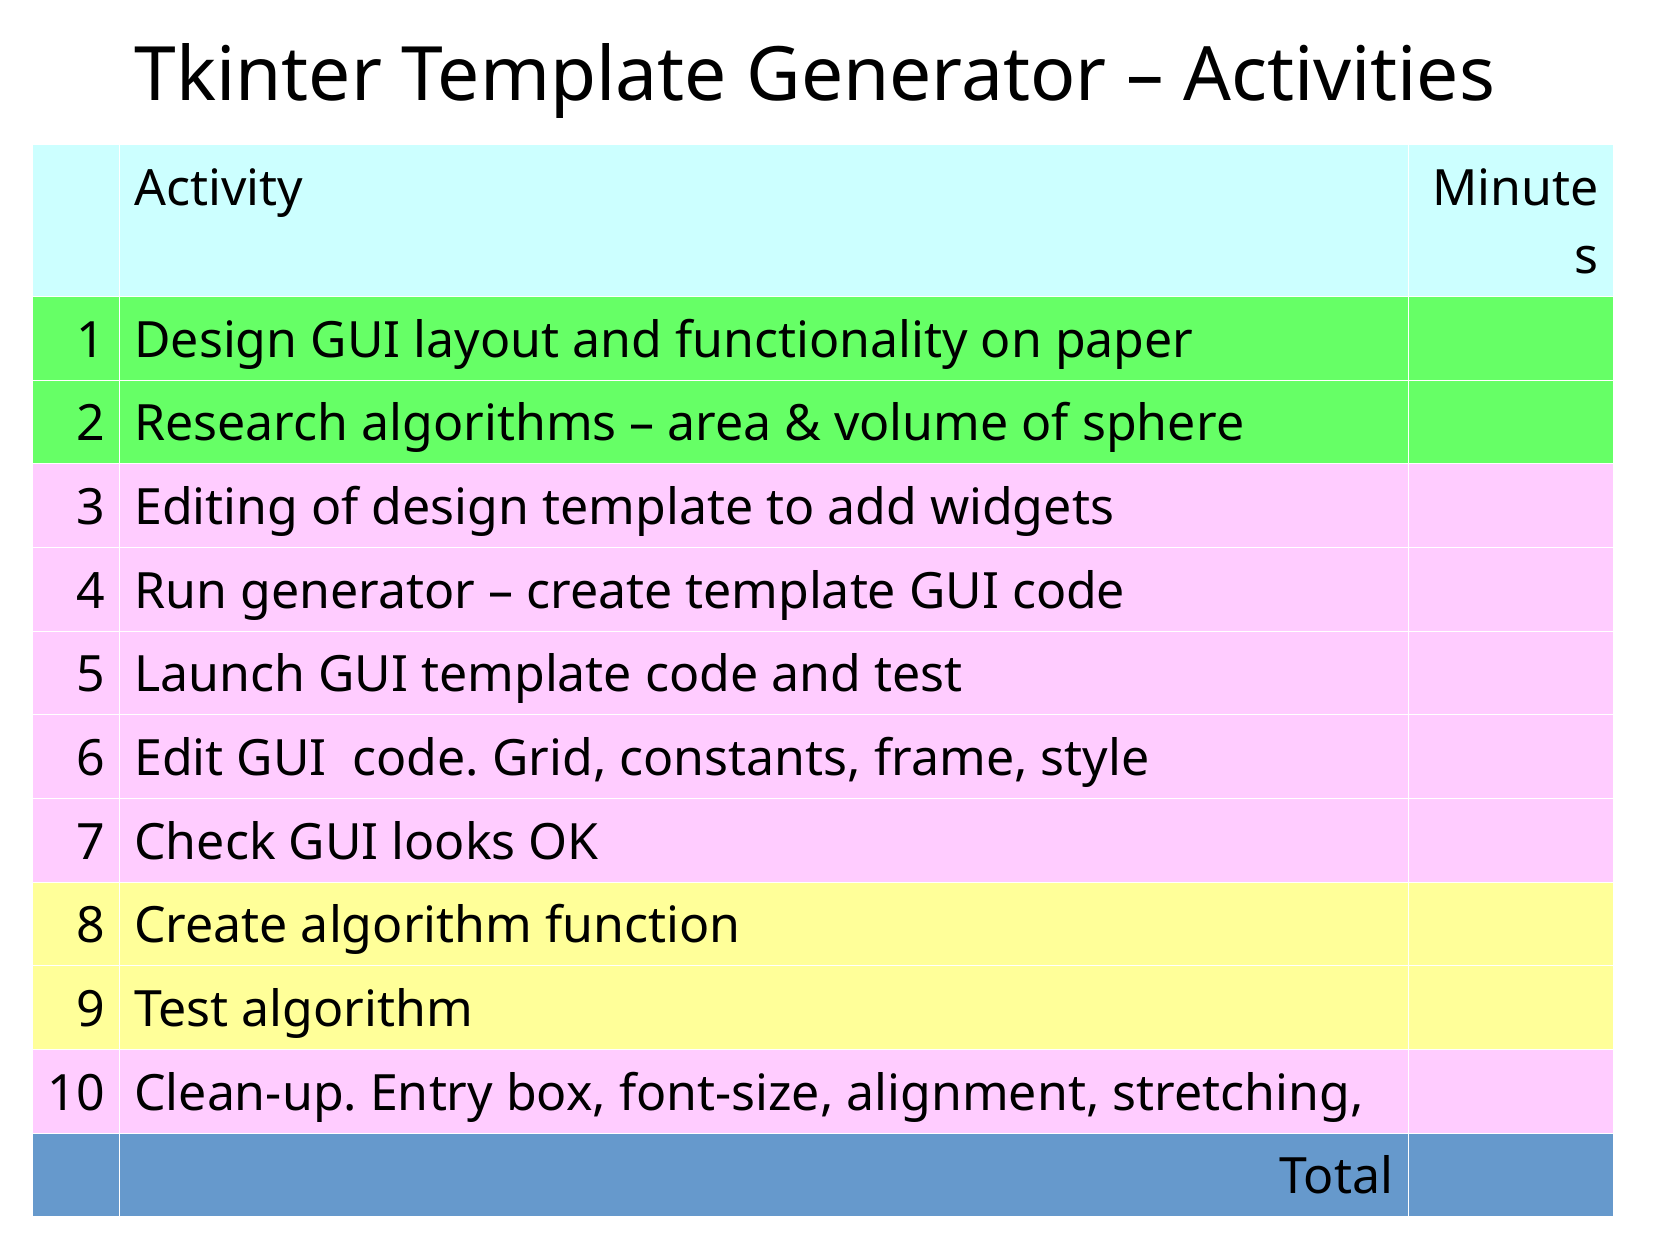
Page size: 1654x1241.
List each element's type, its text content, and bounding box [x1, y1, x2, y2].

table_cell Edit GUI code. Grid, constants, frame, style [120, 715, 1408, 798]
table_cell 9 [33, 966, 119, 1049]
table_cell [1409, 632, 1613, 714]
table_cell [1409, 799, 1613, 882]
table_cell 7 [33, 799, 119, 882]
table_cell [1409, 715, 1613, 798]
title Tkinter Template Generator – Activities [70, 7, 1560, 137]
table_cell [1409, 1134, 1613, 1216]
table_cell [1409, 297, 1613, 380]
table_cell [33, 1134, 119, 1216]
table_cell Test algorithm [120, 966, 1408, 1049]
table_cell [1409, 966, 1613, 1049]
table_cell 10 [33, 1050, 119, 1133]
table_cell Research algorithms – area & volume of sphere [120, 381, 1408, 463]
table_header Activity [120, 145, 1408, 296]
table_header [33, 145, 119, 296]
table_cell Editing of design template to add widgets [120, 464, 1408, 547]
table_cell 2 [33, 381, 119, 463]
table_cell 8 [33, 883, 119, 965]
table_cell [1409, 883, 1613, 965]
table_header Minutes [1409, 145, 1613, 296]
table_cell [1409, 548, 1613, 631]
table_cell Clean-up. Entry box, font-size, alignment, stretching, [120, 1050, 1408, 1133]
table_cell 3 [33, 464, 119, 547]
table_cell 4 [33, 548, 119, 631]
table_cell Check GUI looks OK [120, 799, 1408, 882]
table_cell [1409, 381, 1613, 463]
table_cell Launch GUI template code and test [120, 632, 1408, 714]
table_cell [1409, 464, 1613, 547]
table_cell [1409, 1050, 1613, 1133]
table_cell 1 [33, 297, 119, 380]
table_cell Create algorithm function [120, 883, 1408, 965]
table_cell 6 [33, 715, 119, 798]
table_cell Design GUI layout and functionality on paper [120, 297, 1408, 380]
table_cell Run generator – create template GUI code [120, 548, 1408, 631]
table_cell Total [120, 1134, 1408, 1216]
table_cell 5 [33, 632, 119, 714]
